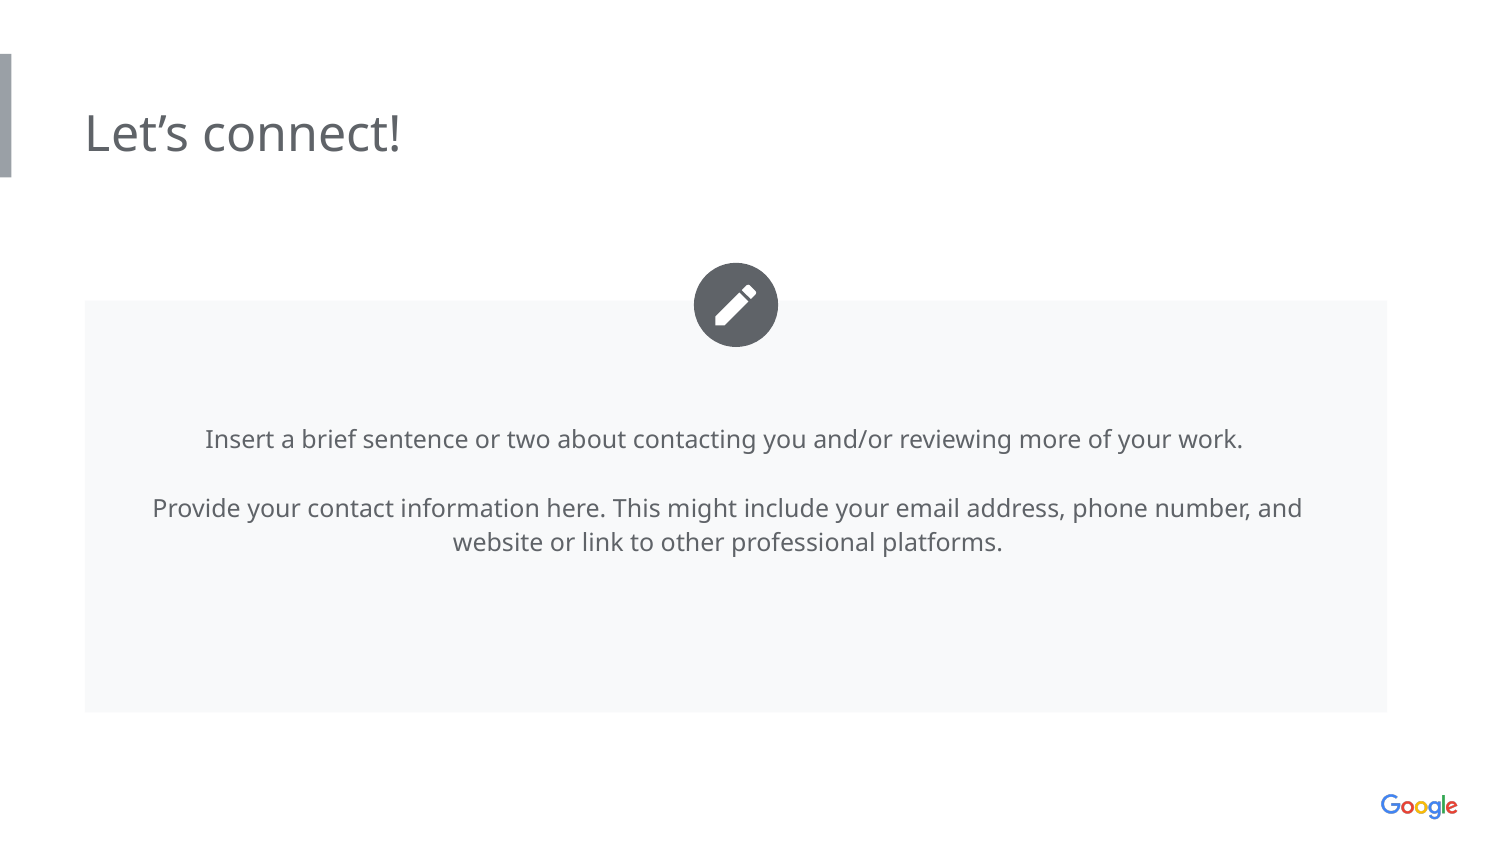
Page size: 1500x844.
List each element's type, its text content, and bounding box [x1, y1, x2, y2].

picture [1381, 794, 1458, 820]
text_box Insert a brief sentence or two about contacting you and/or reviewing more of your work. Provide your contact information here. This might include your email address, phone number, and website or link to other professional platforms. [150, 403, 1322, 572]
text_box Let’s connect! [84, 85, 894, 176]
text_box [84, 262, 1388, 713]
